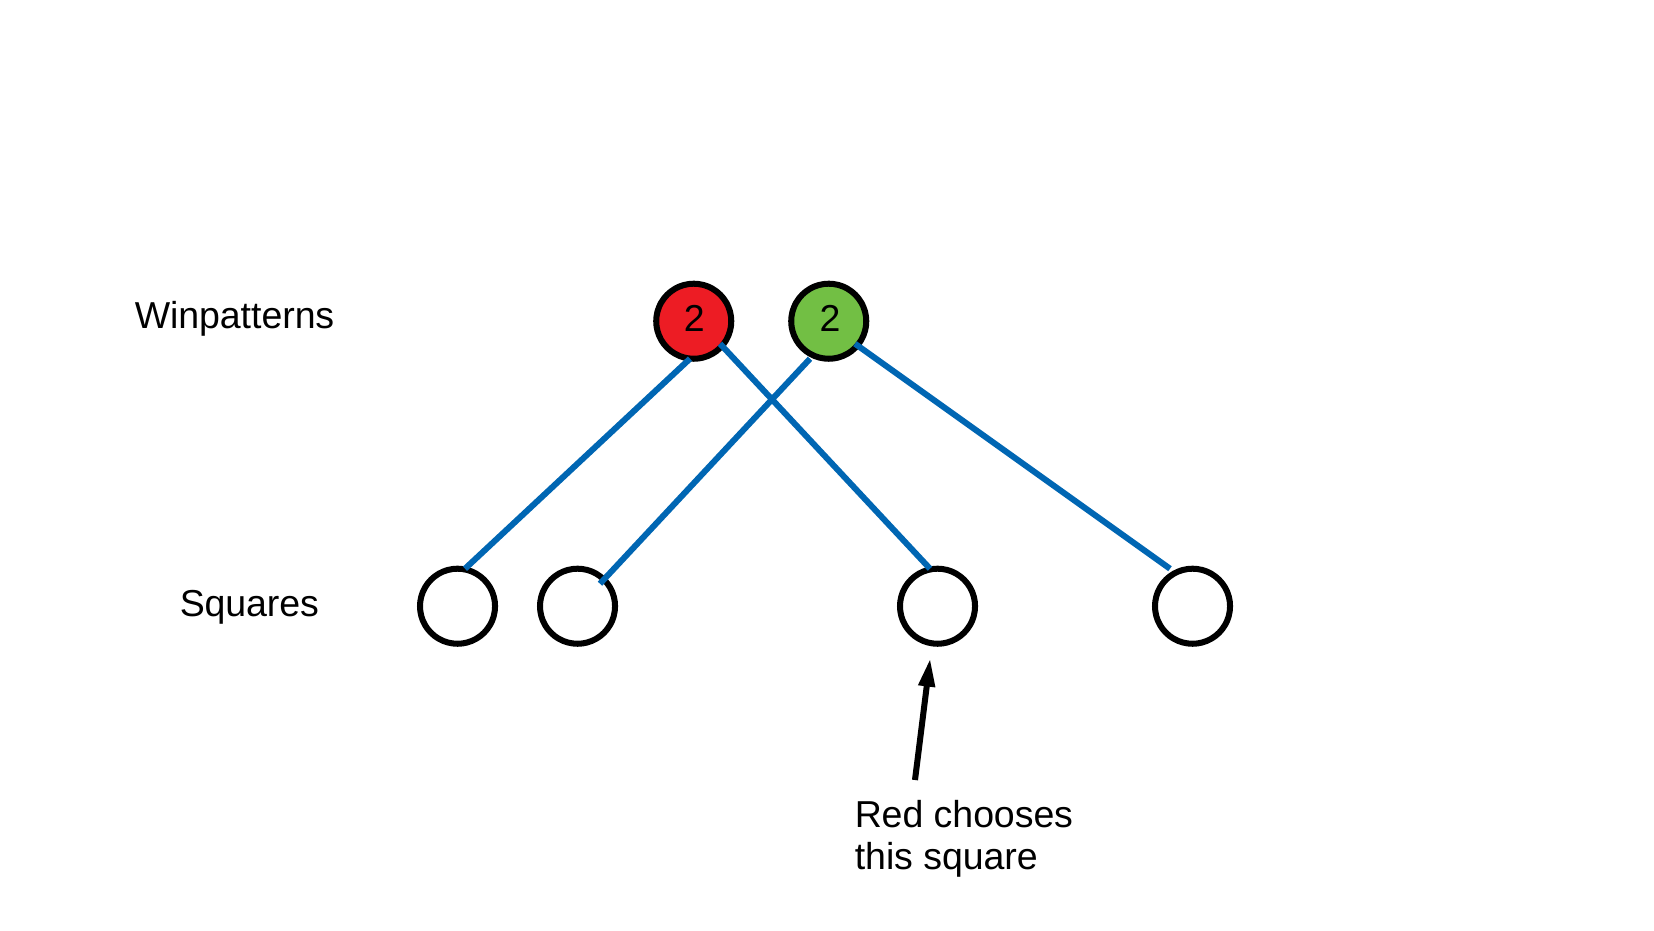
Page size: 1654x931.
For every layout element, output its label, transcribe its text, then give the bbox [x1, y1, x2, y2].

text_box [809, 283, 848, 289]
text_box [791, 293, 804, 350]
text_box [674, 283, 713, 289]
text_box [850, 290, 867, 353]
text_box [656, 293, 669, 350]
text_box [715, 290, 732, 353]
text_box Red chooses this square [840, 786, 1096, 886]
text_box Squares [165, 574, 346, 674]
text_box 2 [804, 289, 850, 363]
text_box Winpatterns [120, 286, 376, 344]
text_box 2 [669, 289, 715, 363]
